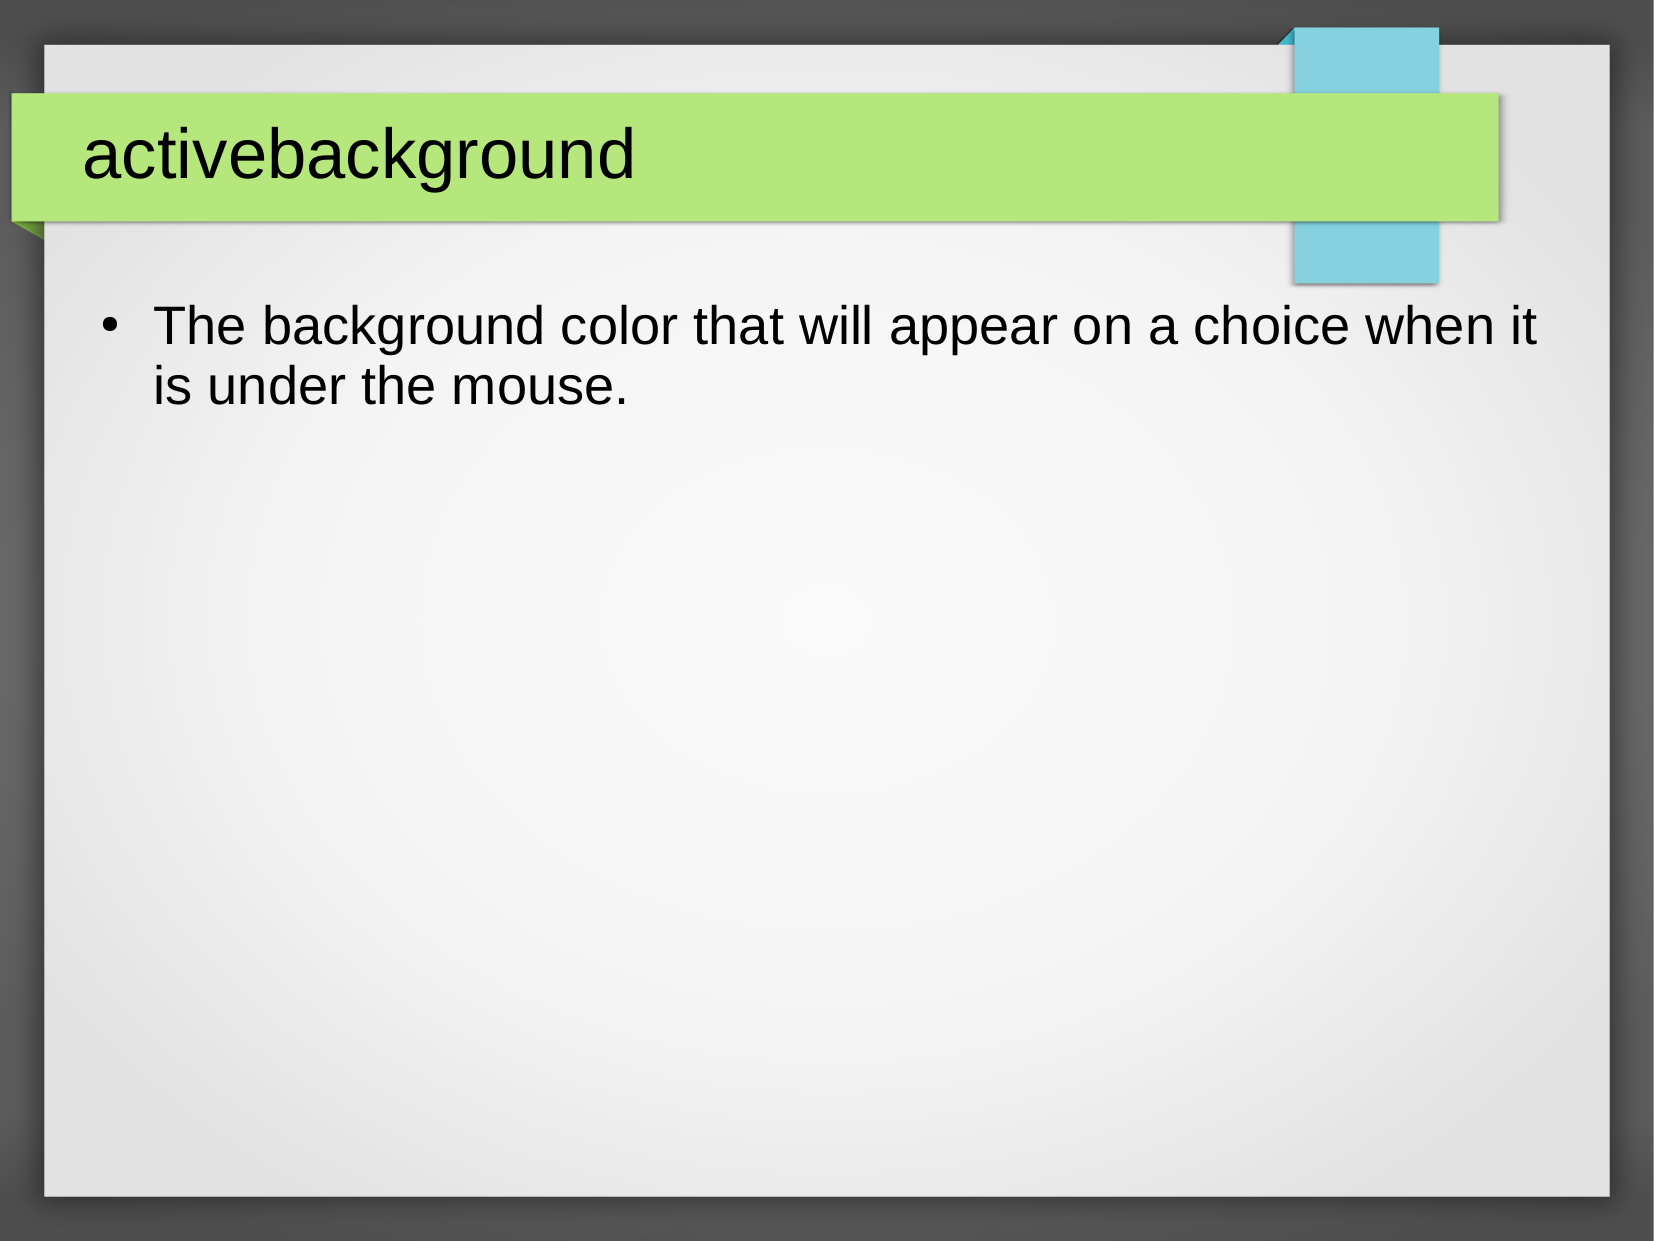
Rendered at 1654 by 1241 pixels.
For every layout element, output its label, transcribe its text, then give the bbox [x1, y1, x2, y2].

picture [0, 0, 1654, 1241]
title activebackground [82, 94, 1264, 213]
list The background color that will appear on a choice when it is under the mouse. [82, 295, 1571, 639]
